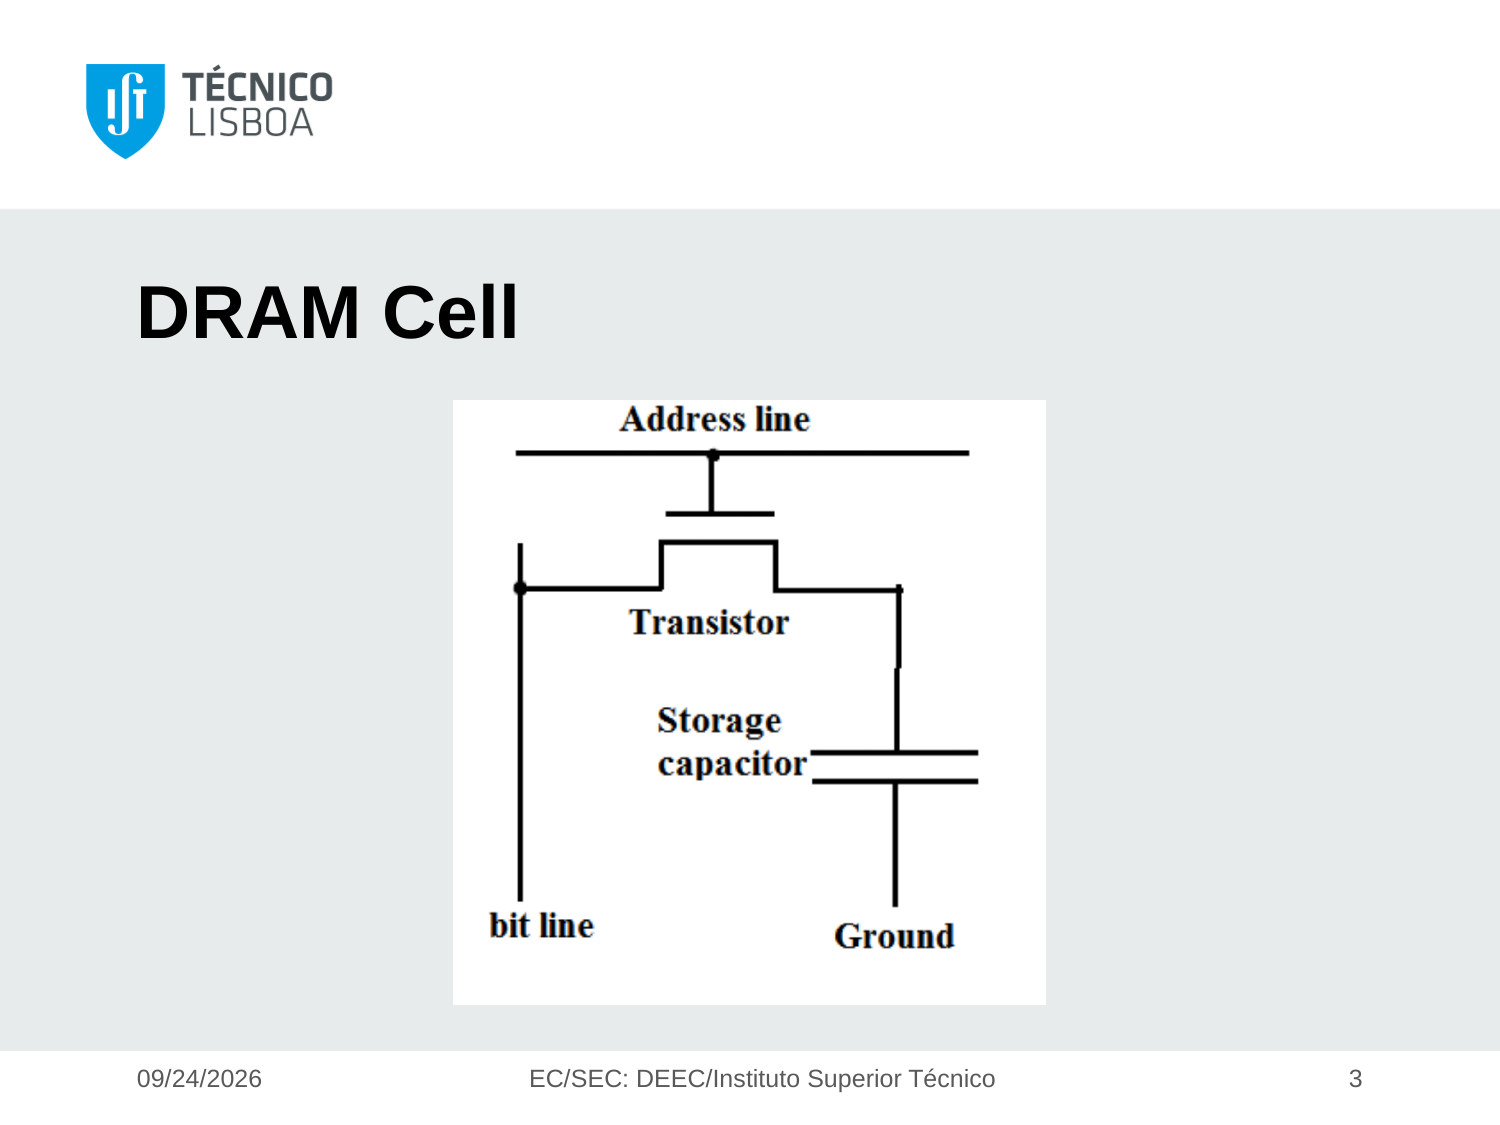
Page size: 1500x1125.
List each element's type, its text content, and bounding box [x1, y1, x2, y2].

footer EC/SEC: DEEC/Instituto Superior Técnico [512, 1052, 1021, 1103]
slide_number 12/03/2020 [121, 1052, 425, 1103]
picture [0, 0, 1500, 1125]
title DRAM Cell [121, 237, 1378, 381]
slide_number <number> [1077, 1052, 1378, 1103]
